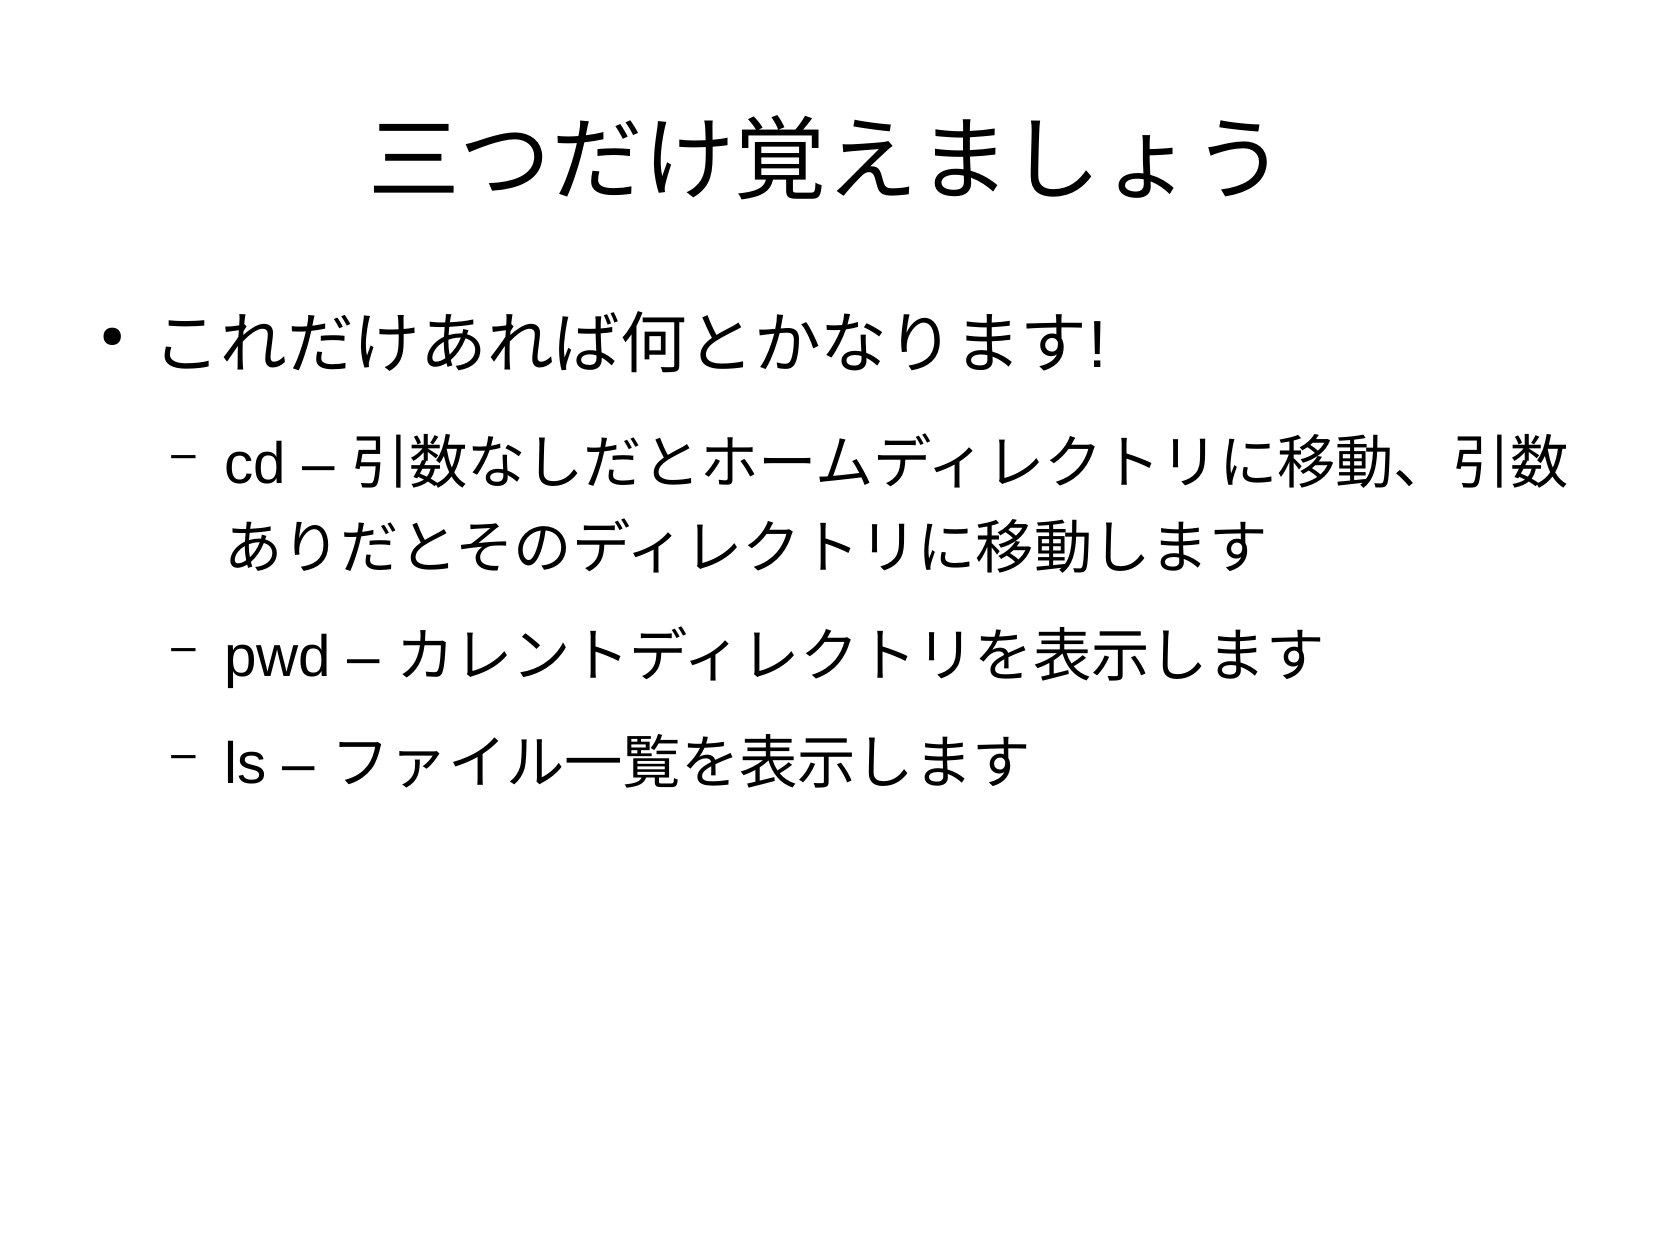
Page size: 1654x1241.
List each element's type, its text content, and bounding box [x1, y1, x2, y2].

title 三つだけ覚えましょう [82, 49, 1571, 257]
list これだけあれば何とかなります! cd – 引数なしだとホームディレクトリに移動、引数ありだとそのディレクトリに移動します pwd – カレントディレクトリを表示します ls – ファイル一覧を表示します [82, 290, 1571, 1010]
